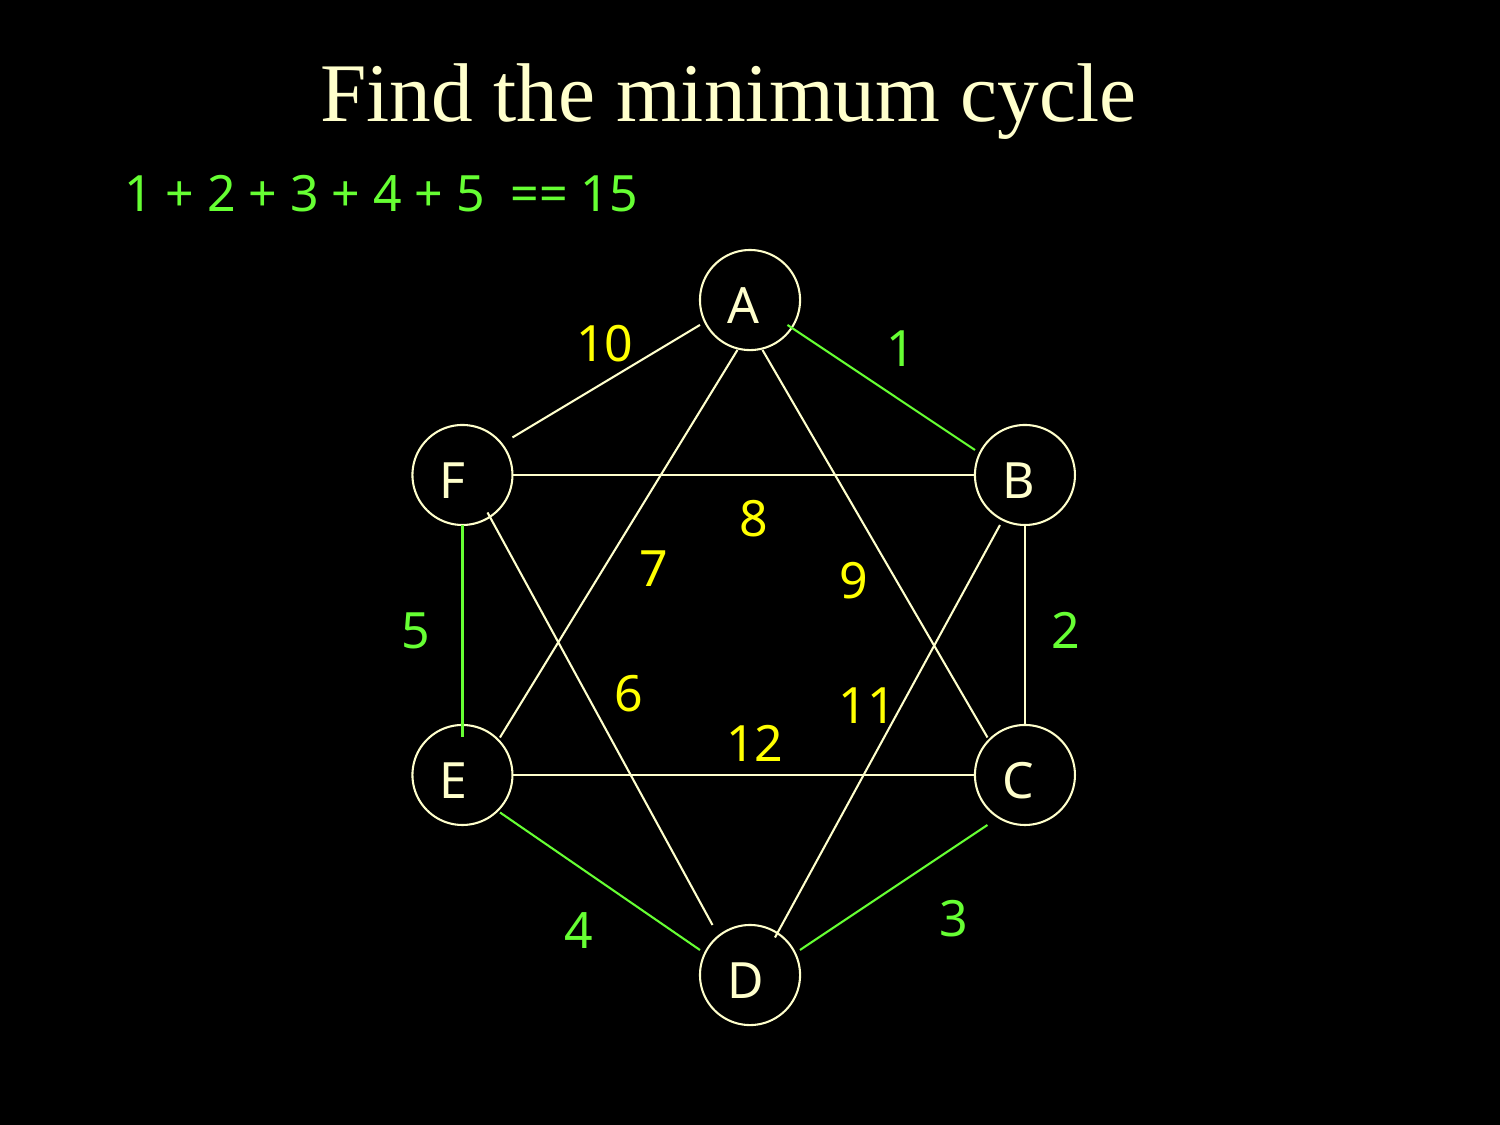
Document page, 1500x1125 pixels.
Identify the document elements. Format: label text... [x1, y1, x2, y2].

text_box 1 [872, 305, 931, 390]
text_box 8 [724, 474, 783, 559]
text_box 2 [1037, 587, 1096, 672]
text_box D [712, 937, 772, 1022]
text_box E [425, 737, 484, 822]
text_box 11 [824, 662, 911, 747]
text_box A [712, 262, 772, 347]
text_box 3 [924, 874, 983, 959]
text_box 1 + 2 + 3 + 4 + 5 == 15 [109, 149, 653, 234]
text_box 6 [599, 649, 658, 734]
text_box B [987, 437, 1047, 522]
text_box 9 [824, 537, 883, 622]
title Find the minimum cycle [0, 37, 1458, 150]
text_box F [425, 437, 484, 522]
text_box 4 [549, 887, 608, 972]
text_box 12 [711, 699, 799, 784]
text_box 10 [561, 299, 649, 384]
text_box 7 [624, 524, 683, 609]
text_box C [987, 737, 1047, 822]
text_box 5 [387, 587, 446, 672]
